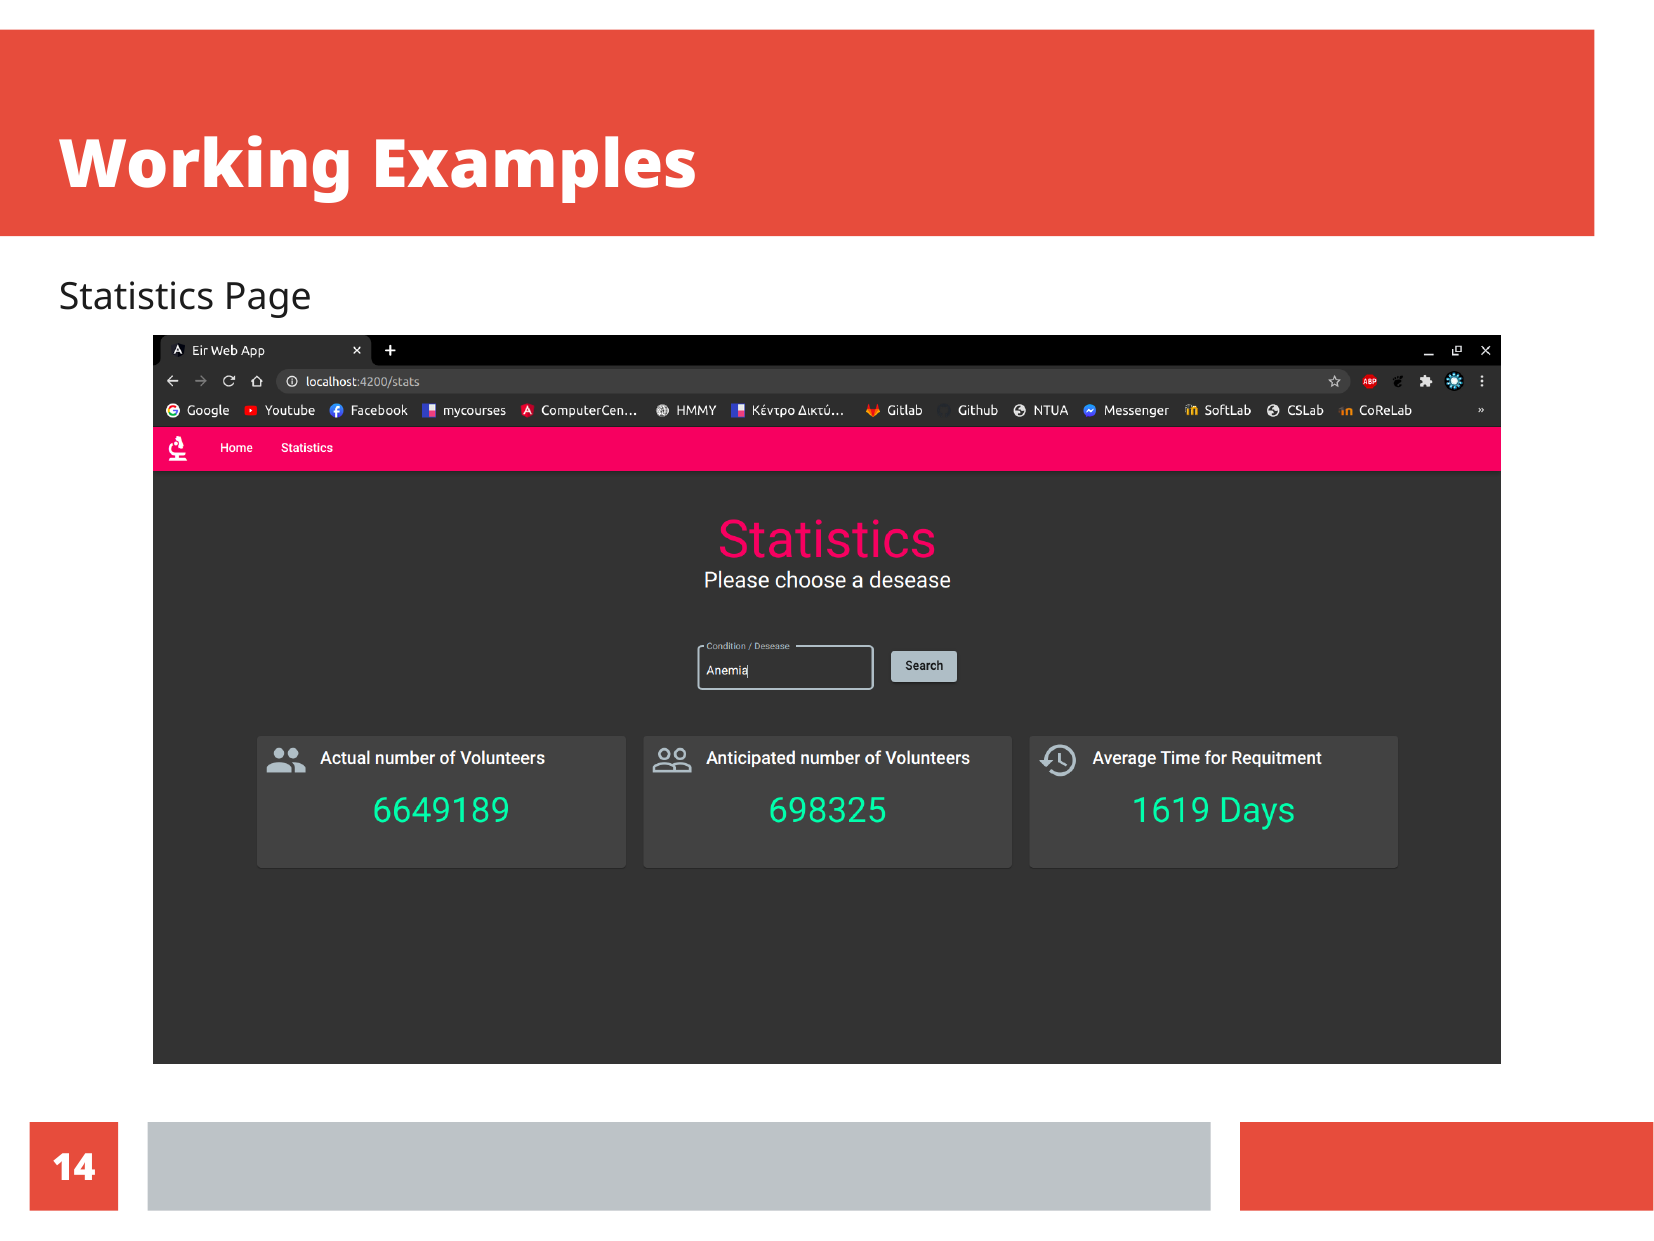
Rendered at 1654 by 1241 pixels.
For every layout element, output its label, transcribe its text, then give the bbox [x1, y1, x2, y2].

title Working Examples [59, 59, 1595, 207]
list Statistics Page [59, 270, 1565, 1038]
picture [153, 335, 1501, 1064]
